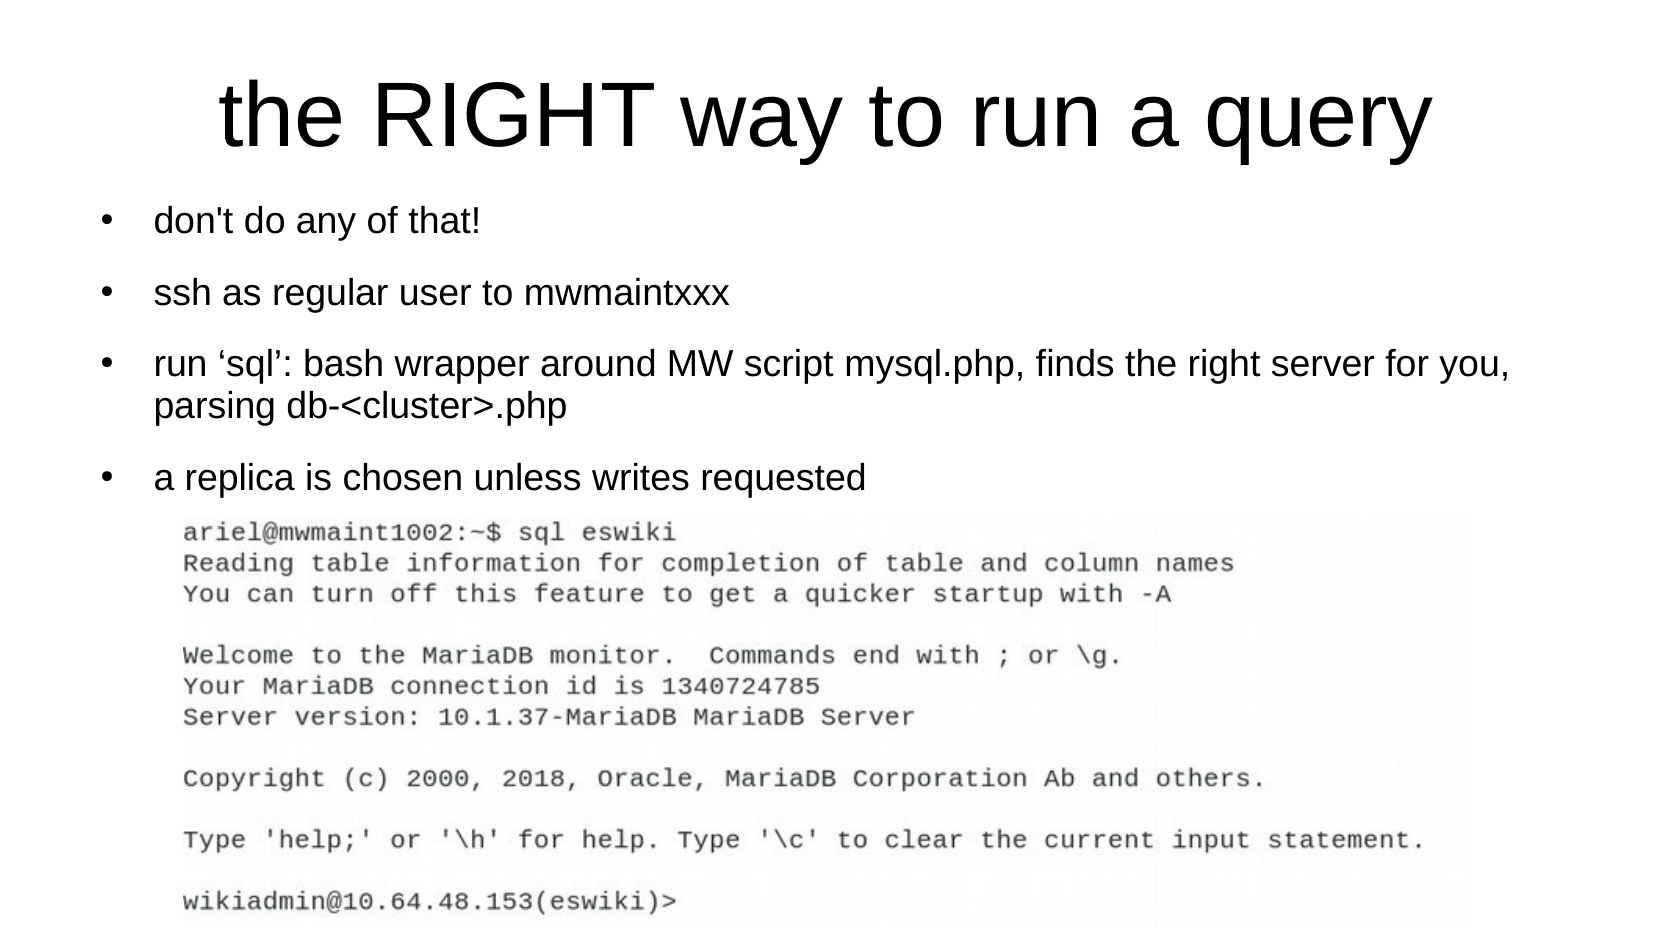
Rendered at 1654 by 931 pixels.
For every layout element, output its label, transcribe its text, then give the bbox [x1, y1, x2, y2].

title the RIGHT way to run a query [82, 37, 1571, 193]
list don't do any of that! ssh as regular user to mwmaintxxx run ‘sql’: bash wrapper around MW script mysql.php, finds the right server for you, parsing db-<cluster>.php a replica is chosen unless writes requested [82, 199, 1571, 526]
picture [183, 517, 1471, 929]
